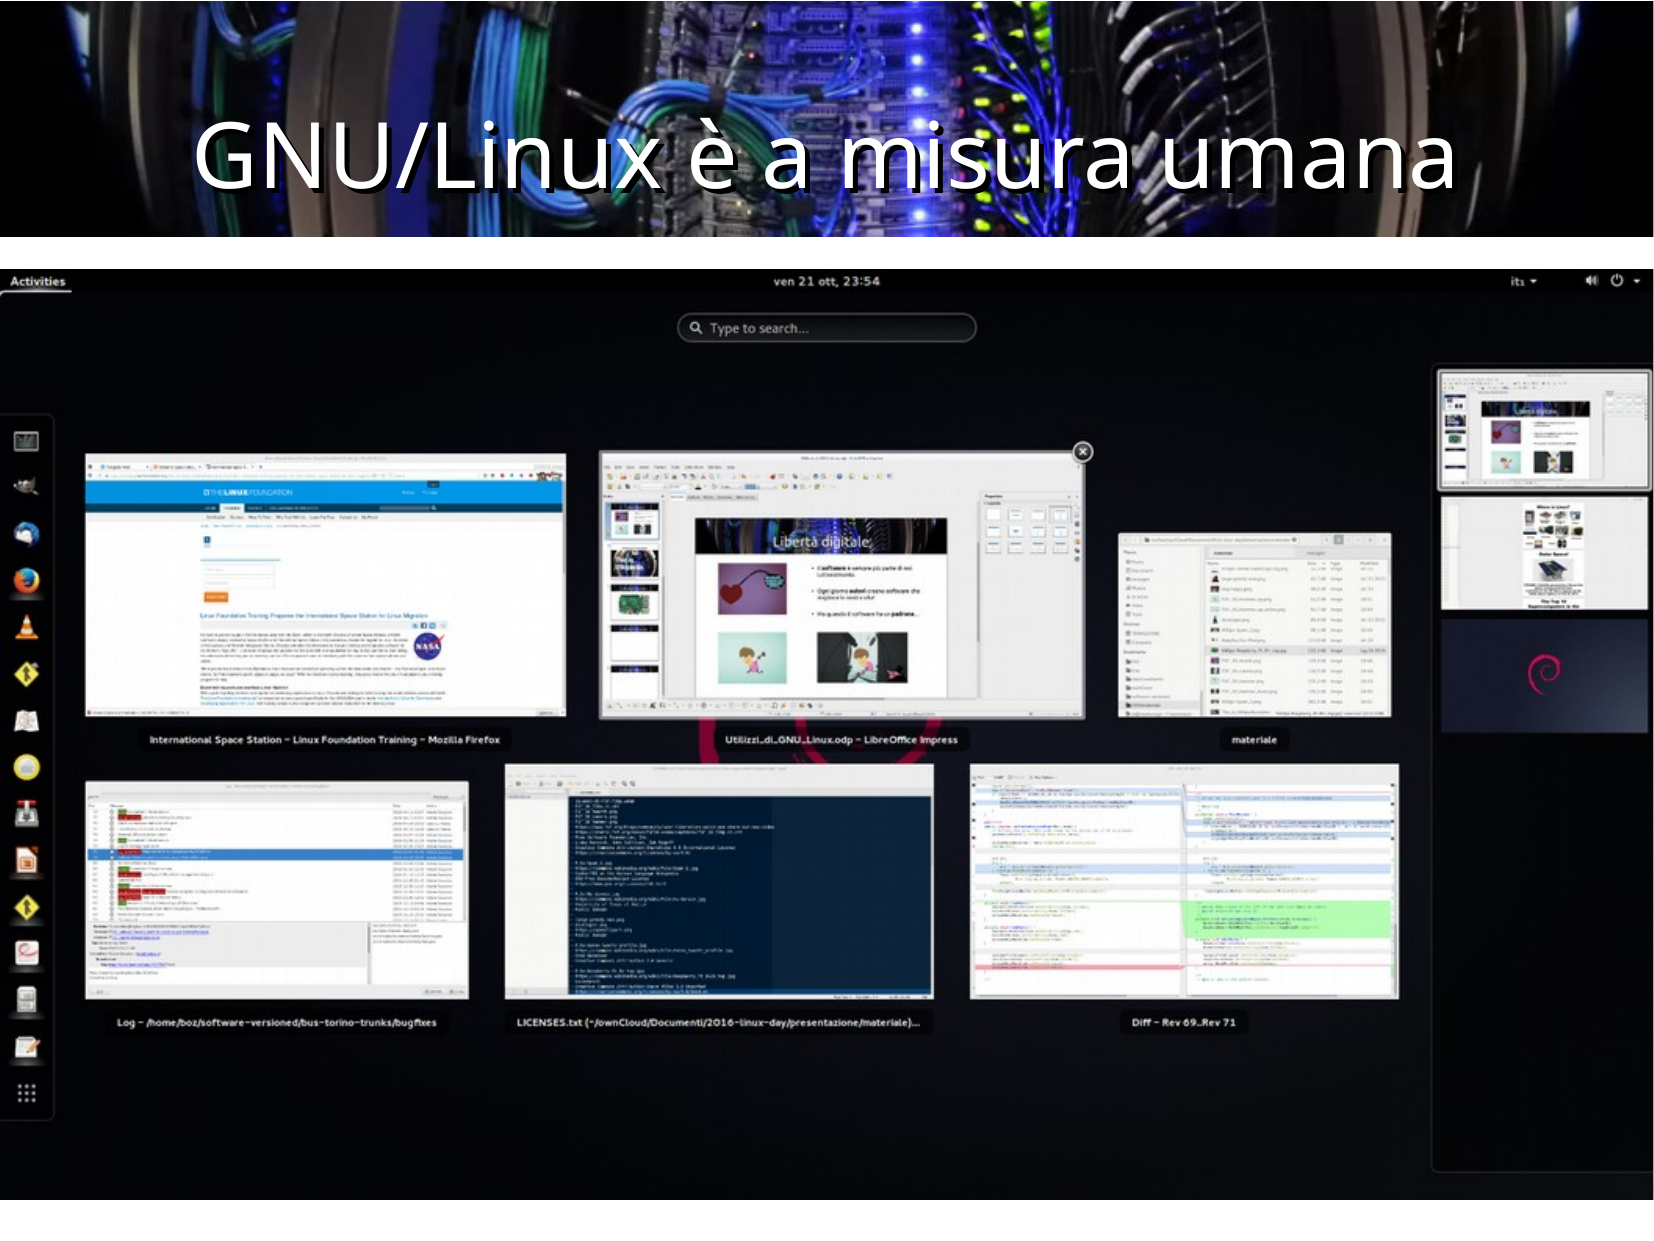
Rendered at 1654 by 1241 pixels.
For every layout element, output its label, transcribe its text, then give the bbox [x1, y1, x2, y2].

picture [0, 1, 1654, 237]
picture [0, 269, 1654, 1201]
title GNU/Linux è a misura umana [82, 49, 1571, 257]
